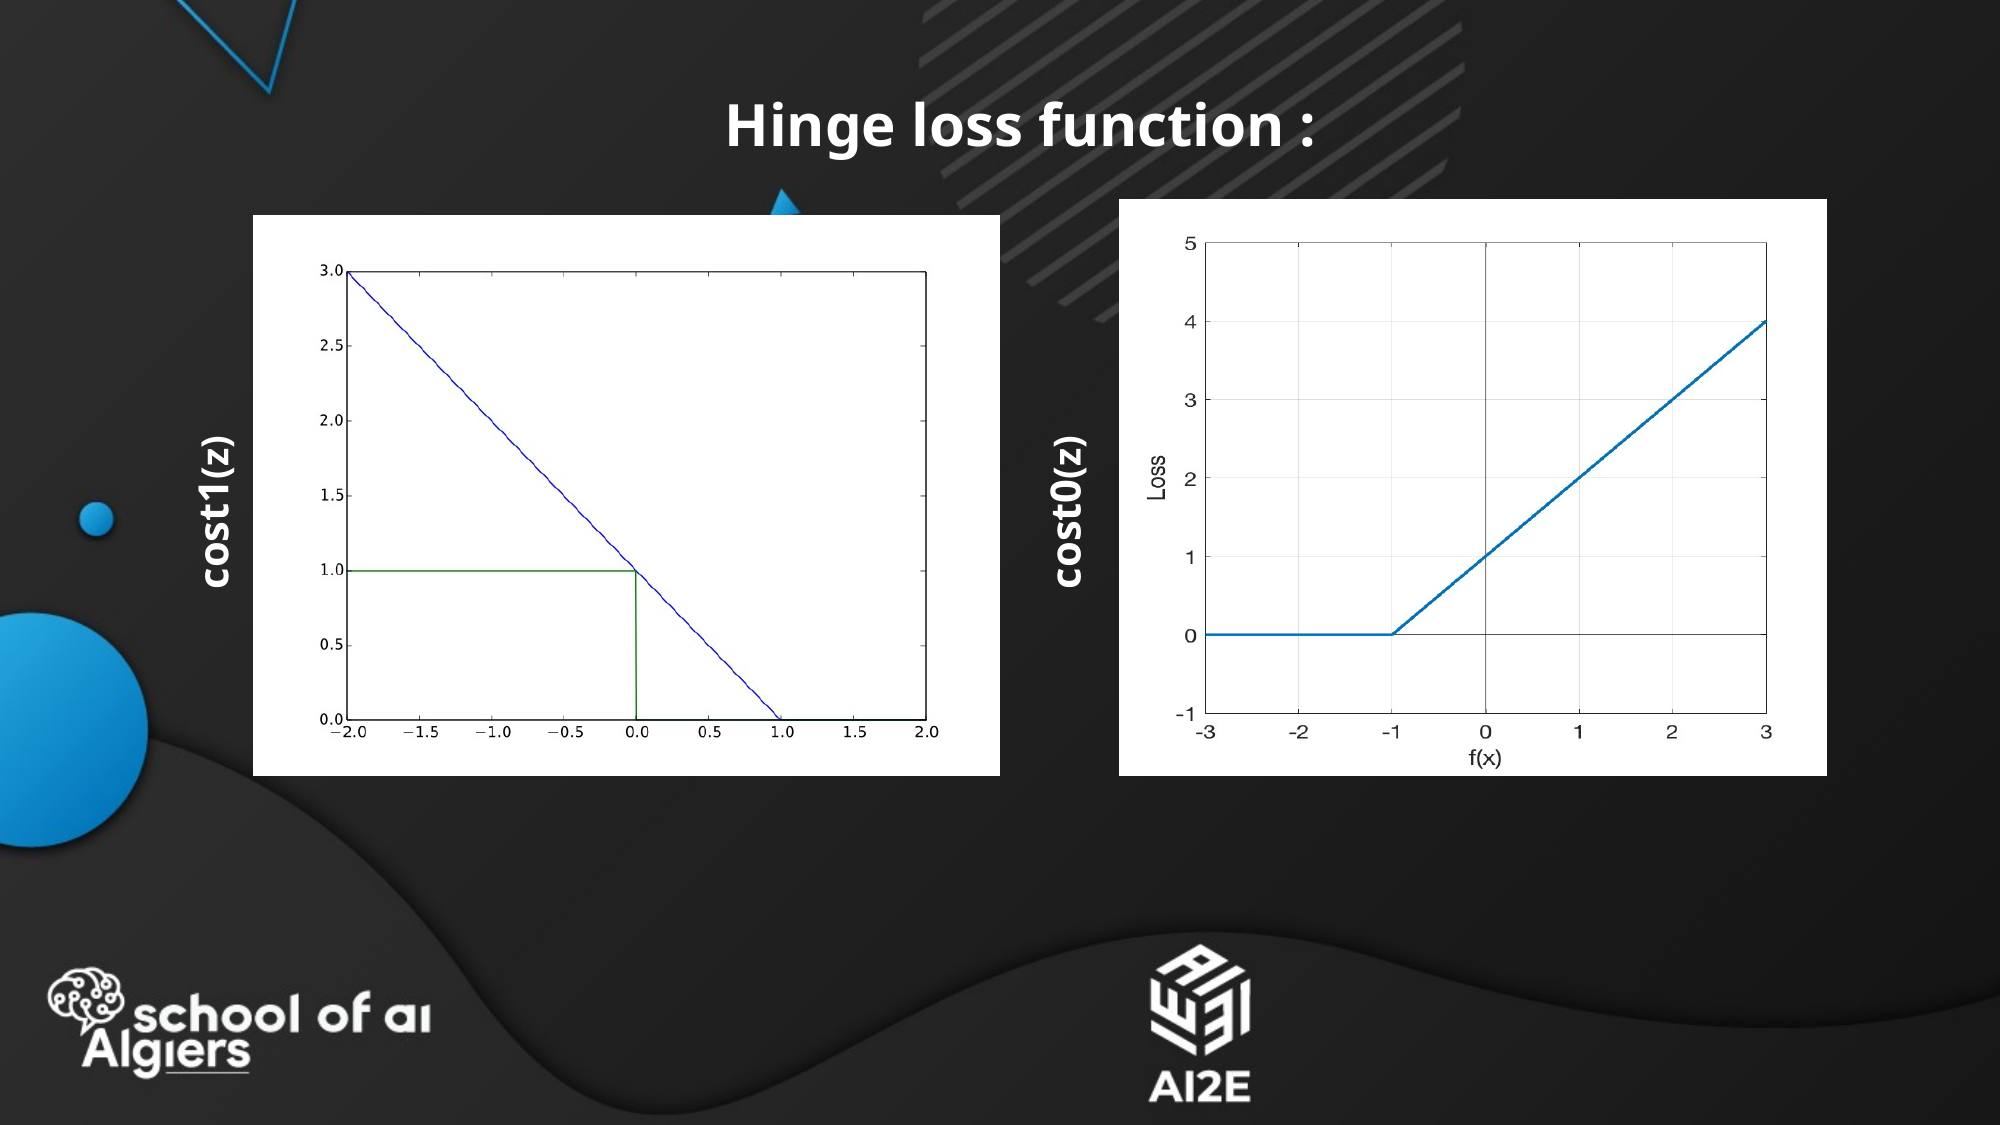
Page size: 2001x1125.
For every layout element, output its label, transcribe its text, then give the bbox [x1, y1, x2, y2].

title Hinge loss function : [86, 70, 1956, 159]
picture [127, 693, 134, 703]
text_box cost0(z) [1031, 158, 1097, 867]
picture [0, 0, 2000, 1125]
text_box cost1(z) [179, 158, 245, 867]
